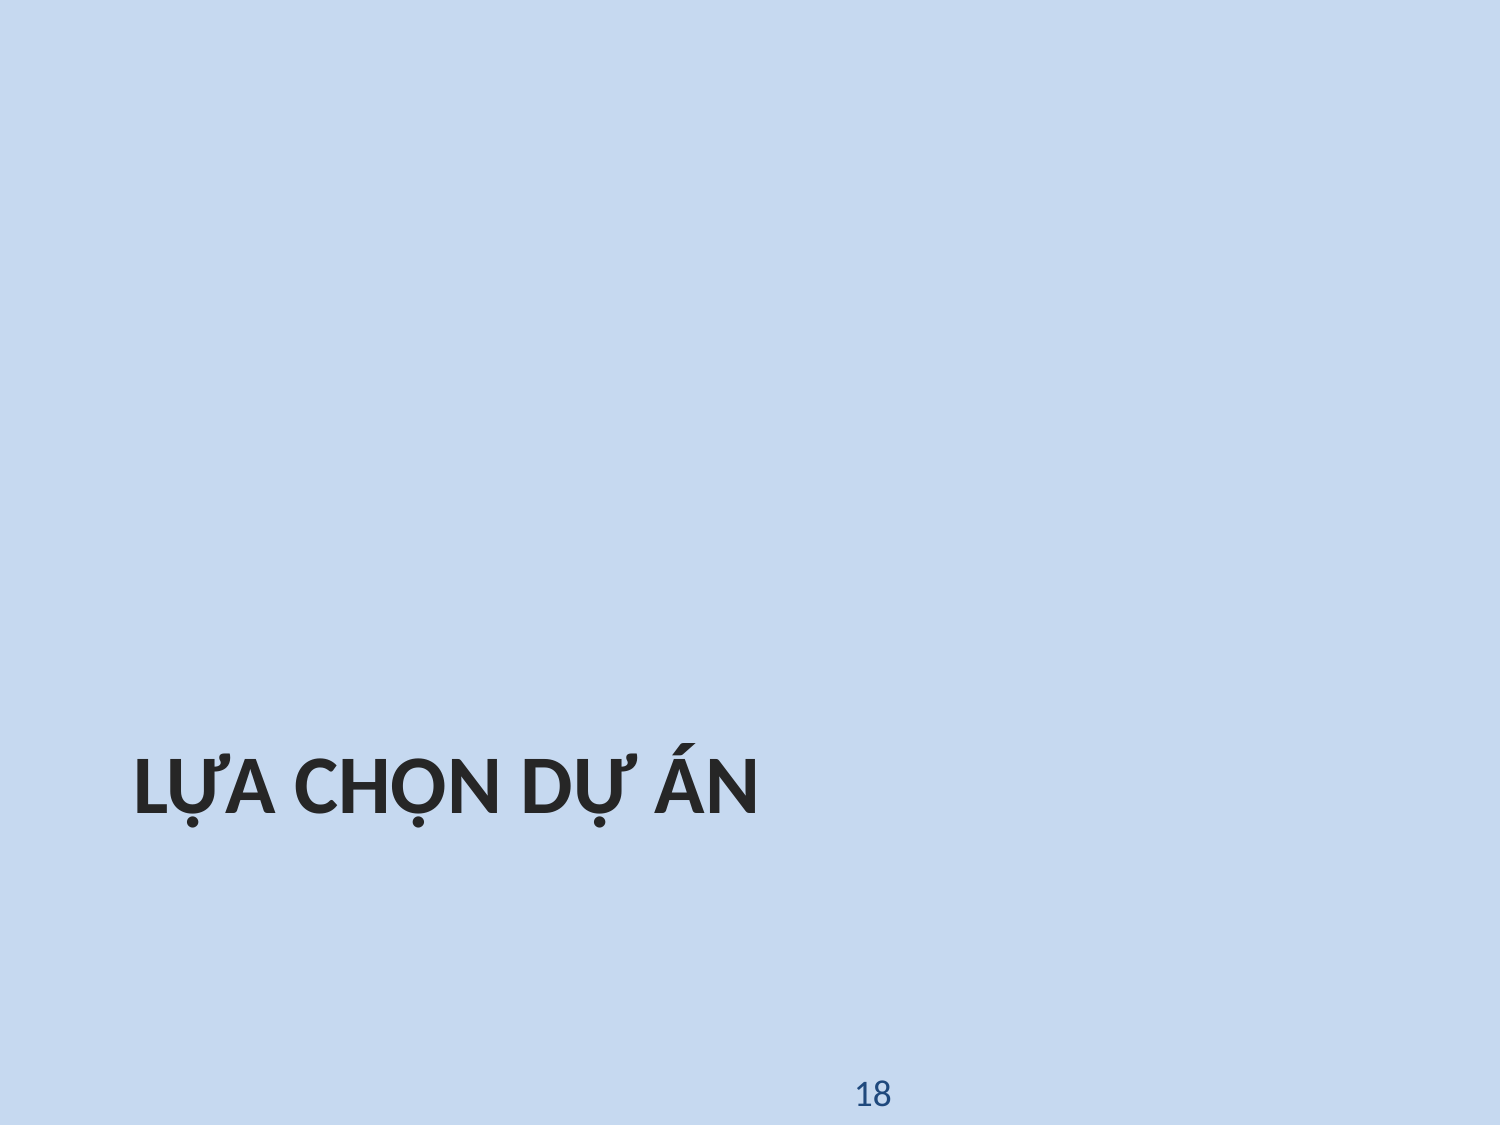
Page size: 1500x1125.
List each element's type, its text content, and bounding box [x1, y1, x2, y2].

title LỰA CHỌN DỰ ÁN [118, 722, 1394, 947]
